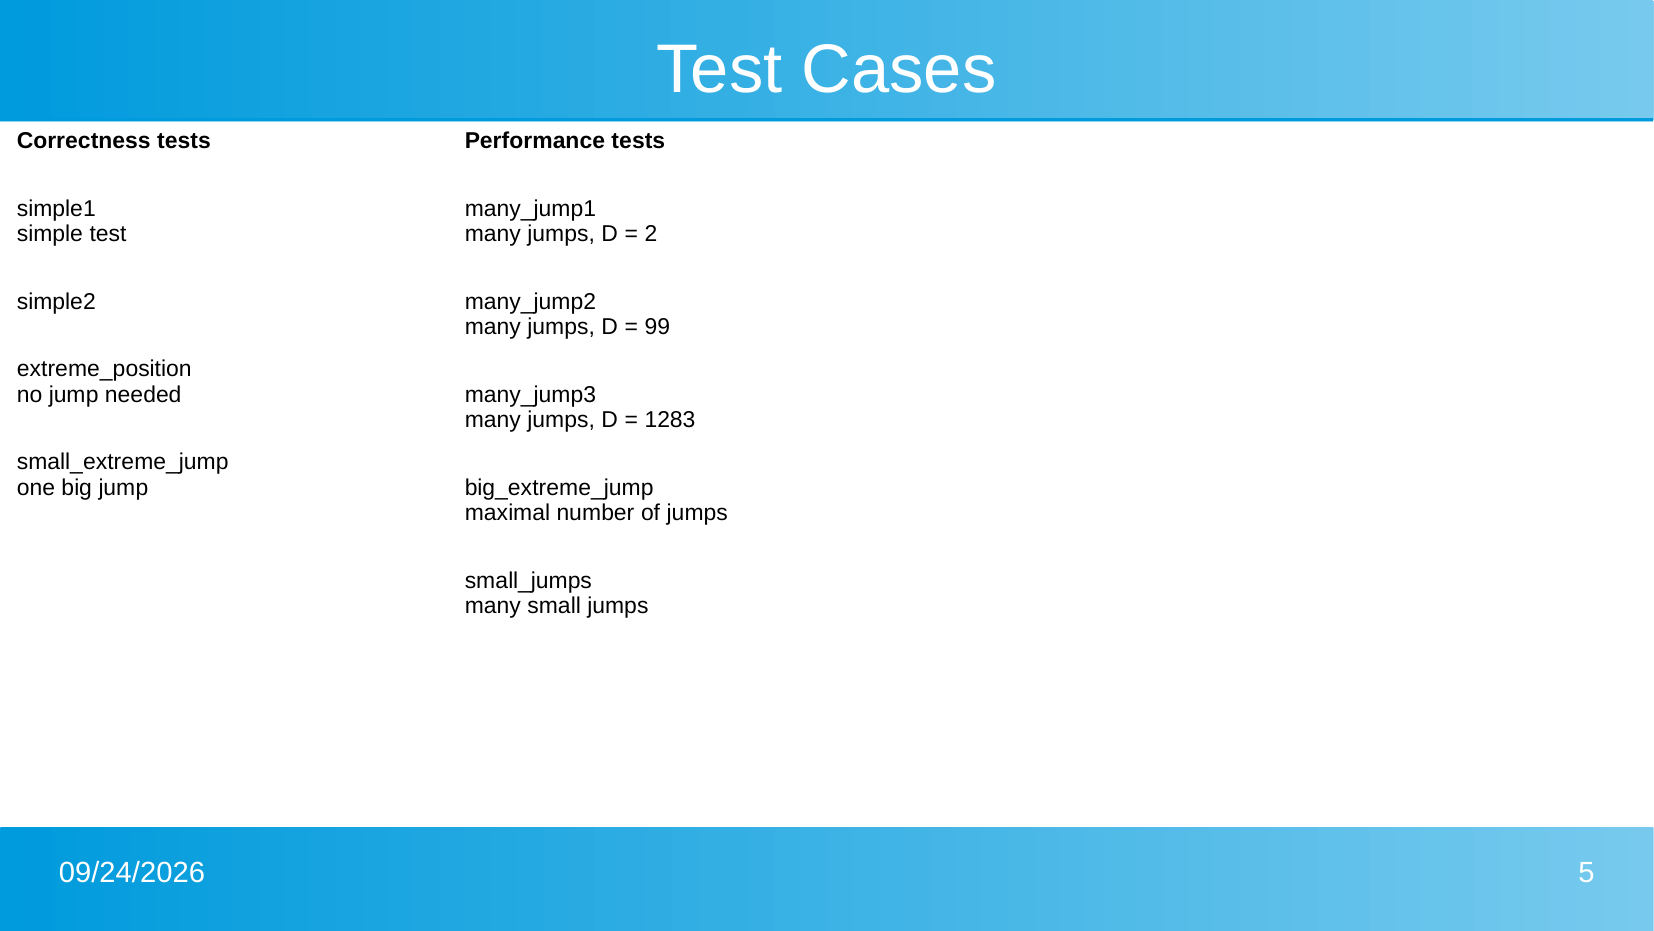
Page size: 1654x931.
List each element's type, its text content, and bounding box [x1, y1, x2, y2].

text_box Performance tests many_jump1 many jumps, D = 2 many_jump2 many jumps, D = 99 many_jump3 many jumps, D = 1283 big_extreme_jump maximal number of jumps small_jumps many small jumps [450, 120, 1313, 652]
title Test Cases [59, 29, 1595, 108]
text_box Correctness tests simple1 simple test simple2 extreme_position no jump needed small_extreme_jump one big jump [2, 120, 1203, 721]
